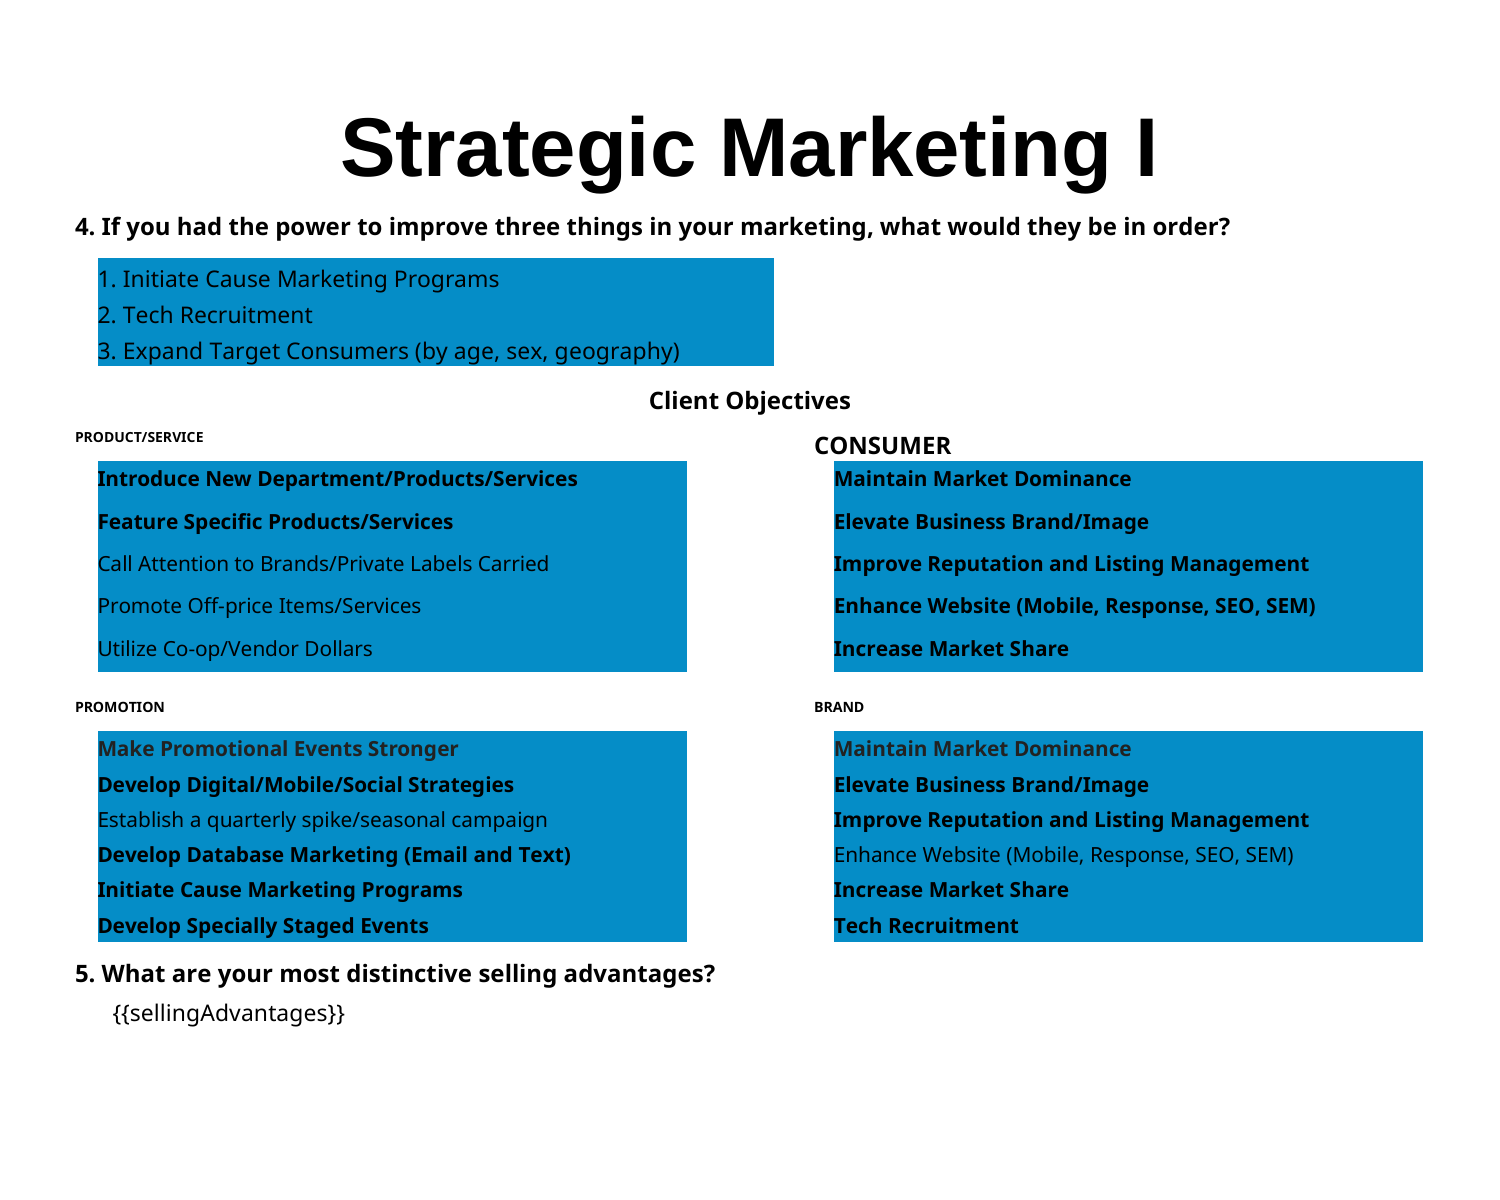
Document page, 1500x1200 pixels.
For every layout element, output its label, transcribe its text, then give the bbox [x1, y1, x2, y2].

table_cell 2. Tech Recruitment [98, 294, 774, 330]
table_cell Tech Recruitment [834, 907, 1423, 942]
list CONSUMER [799, 411, 1137, 475]
table_cell 3. Expand Target Consumers (by age, sex, geography) [98, 330, 774, 366]
table_cell Increase Market Share [834, 630, 1423, 672]
table_cell Improve Reputation and Listing Management [834, 545, 1423, 587]
table_cell Call Attention to Brands/Private Labels Carried [98, 545, 687, 587]
title Strategic Marketing I [113, 78, 1387, 191]
text_box {{sellingAdvantages}} [97, 979, 1435, 1095]
table_header 1. Initiate Cause Marketing Programs [98, 258, 774, 294]
table_cell Elevate Business Brand/Image [834, 766, 1423, 801]
list Client Objectives [581, 366, 919, 430]
table_cell Elevate Business Brand/Image [834, 503, 1423, 545]
table_header Introduce New Department/Products/Services [98, 461, 687, 503]
table_cell Promote Off-price Items/Services [98, 587, 687, 630]
table_cell Utilize Co-op/Vendor Dollars [98, 630, 687, 672]
table_cell Develop Specially Staged Events [98, 907, 687, 942]
table_cell Develop Database Marketing (Email and Text) [98, 836, 687, 872]
list PROMOTION [60, 681, 398, 731]
table_cell Increase Market Share [834, 872, 1423, 907]
table_header Make Promotional Events Stronger [98, 731, 687, 766]
table_cell Enhance Website (Mobile, Response, SEO, SEM) [834, 836, 1423, 872]
list 4. If you had the power to improve three things in your marketing, what would they be in order? [60, 191, 1410, 256]
table_cell Improve Reputation and Listing Management [834, 801, 1423, 836]
table_cell Feature Specific Products/Services [98, 503, 687, 545]
list 5. What are your most distinctive selling advantages? [60, 938, 1410, 1010]
table_cell Develop Digital/Mobile/Social Strategies [98, 766, 687, 801]
table_cell Initiate Cause Marketing Programs [98, 872, 687, 907]
table_header Maintain Market Dominance [834, 461, 1423, 503]
list PRODUCT/SERVICE [60, 411, 398, 461]
table_cell Enhance Website (Mobile, Response, SEO, SEM) [834, 587, 1423, 630]
list BRAND [799, 681, 1137, 731]
table_cell Establish a quarterly spike/seasonal campaign [98, 801, 687, 836]
table_header Maintain Market Dominance [834, 731, 1423, 766]
